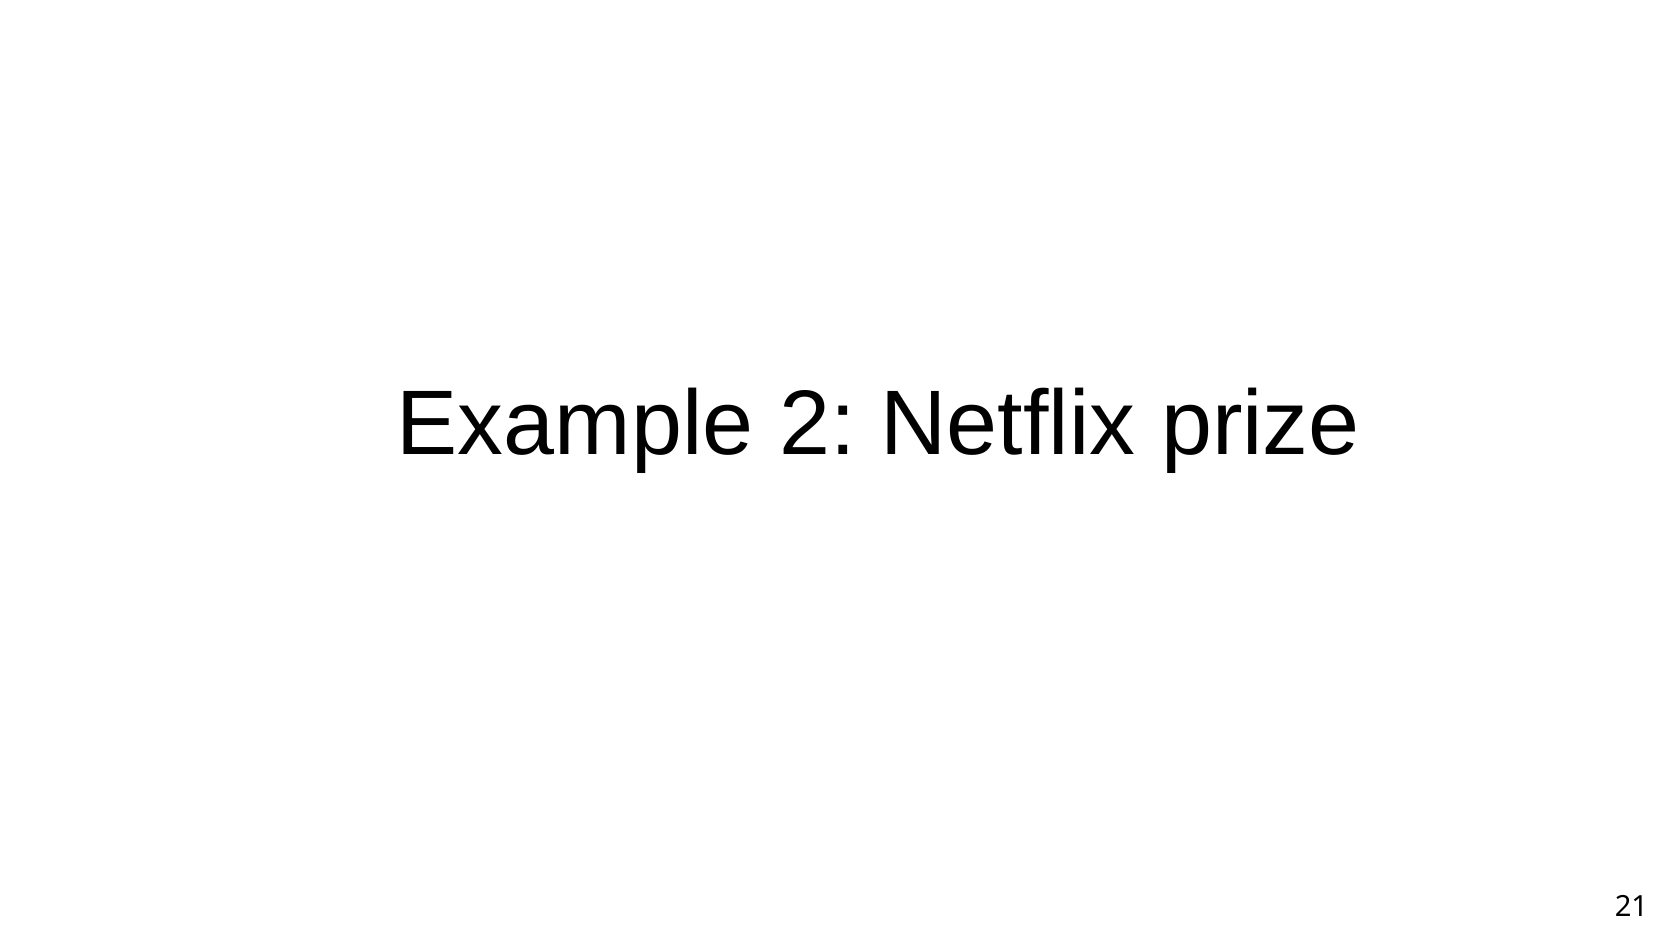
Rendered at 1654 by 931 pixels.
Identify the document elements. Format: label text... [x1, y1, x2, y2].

title Example 2: Netflix prize [135, 345, 1624, 501]
